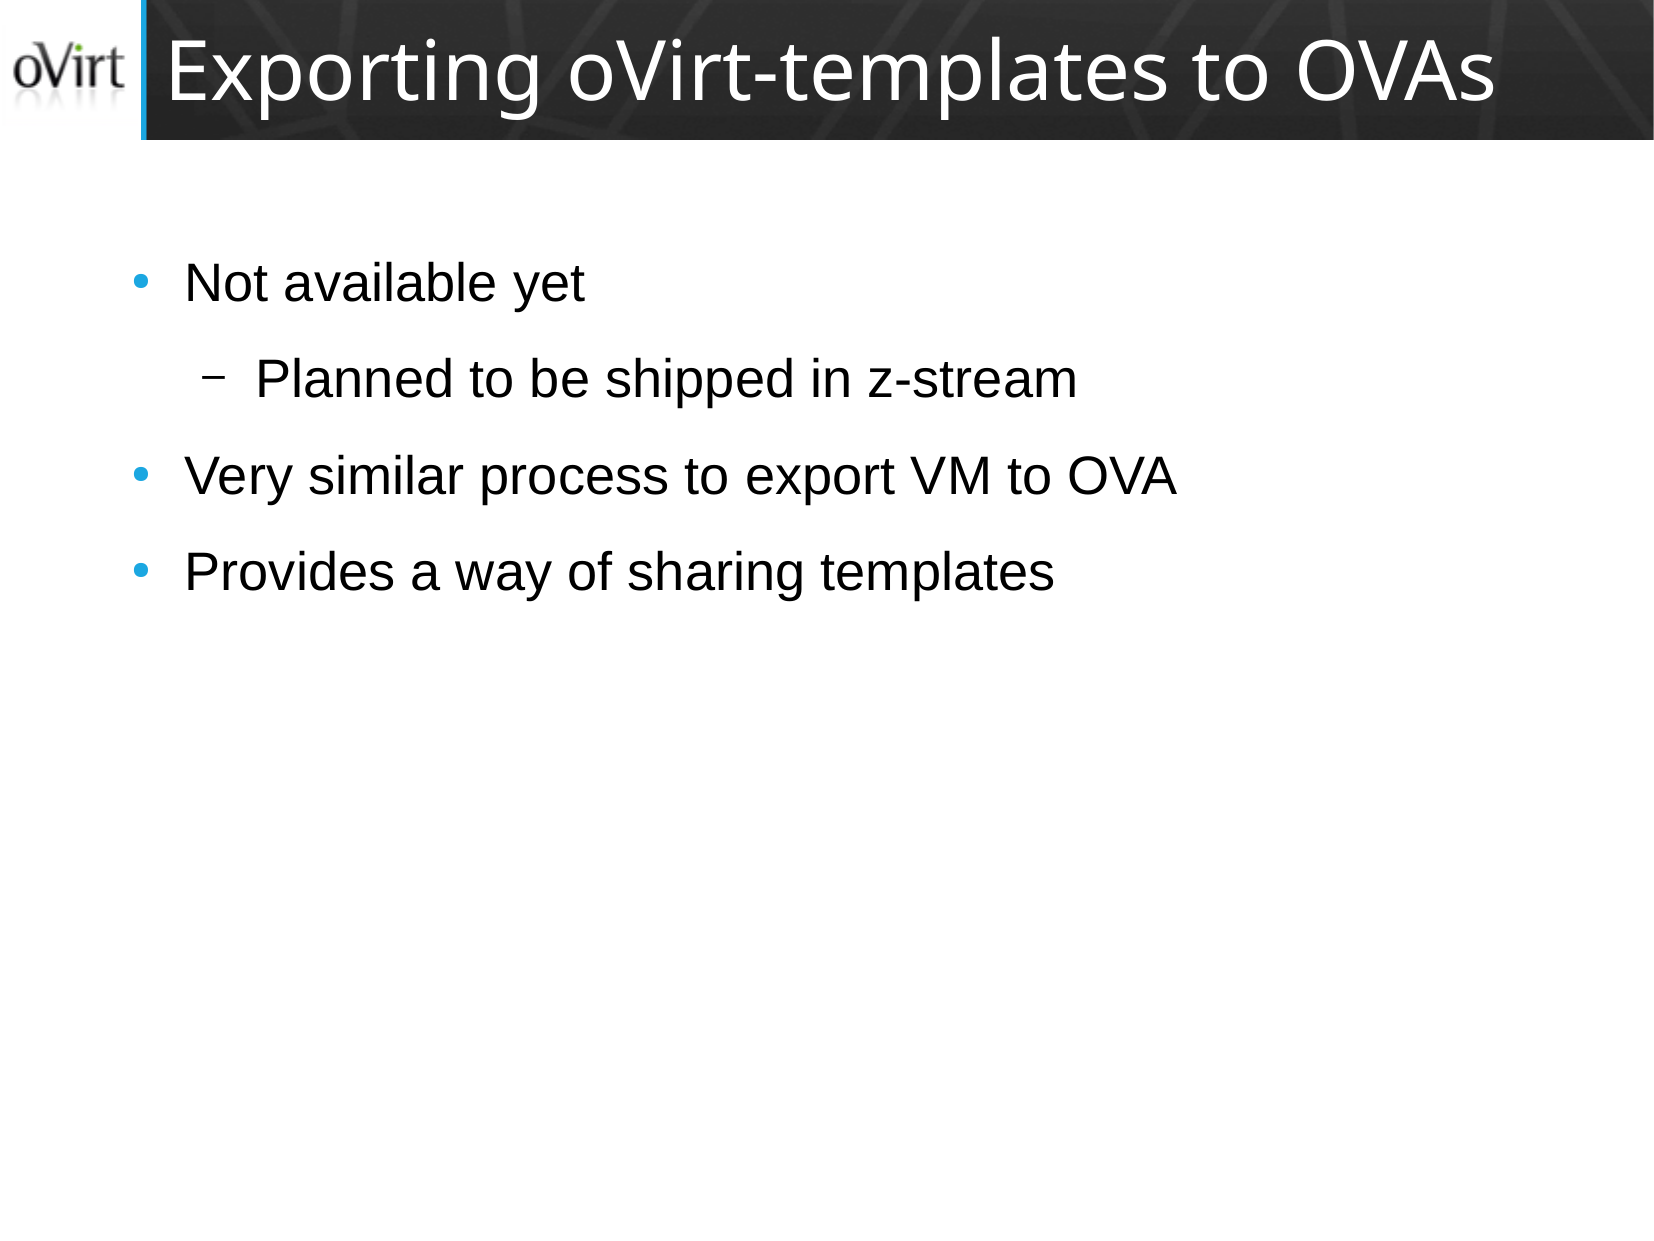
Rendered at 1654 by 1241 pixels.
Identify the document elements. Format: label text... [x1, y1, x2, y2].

title Exporting oVirt-templates to OVAs [164, 18, 1653, 119]
text_box Not available yet Planned to be shipped in z-stream Very similar process to export VM to OVA Provides a way of sharing templates [86, 244, 1576, 1126]
picture [0, 0, 1654, 140]
